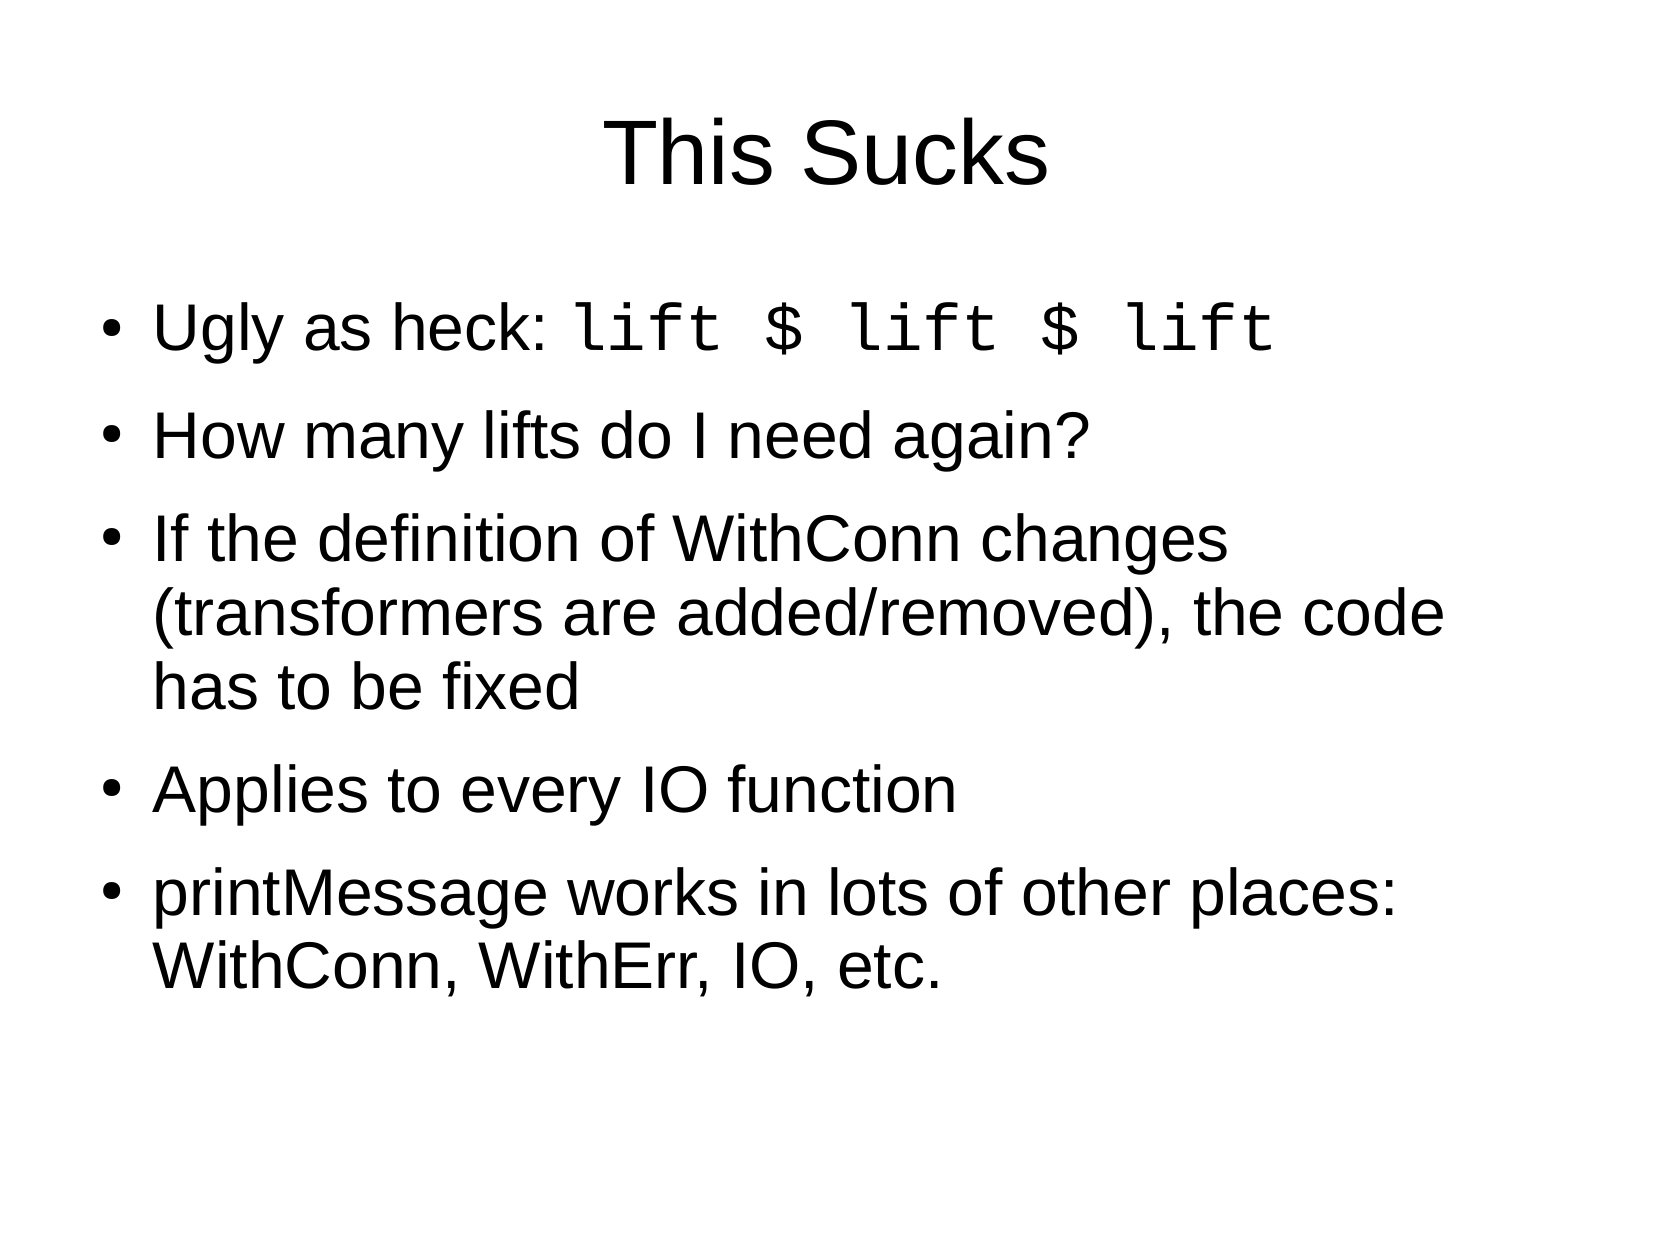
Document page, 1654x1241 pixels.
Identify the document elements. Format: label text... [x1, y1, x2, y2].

list Ugly as heck: lift $ lift $ lift How many lifts do I need again? If the definition of WithConn changes (transformers are added/removed), the code has to be fixed Applies to every IO function printMessage works in lots of other places: WithConn, WithErr, IO, etc. [82, 290, 1571, 1010]
title This Sucks [82, 49, 1571, 257]
